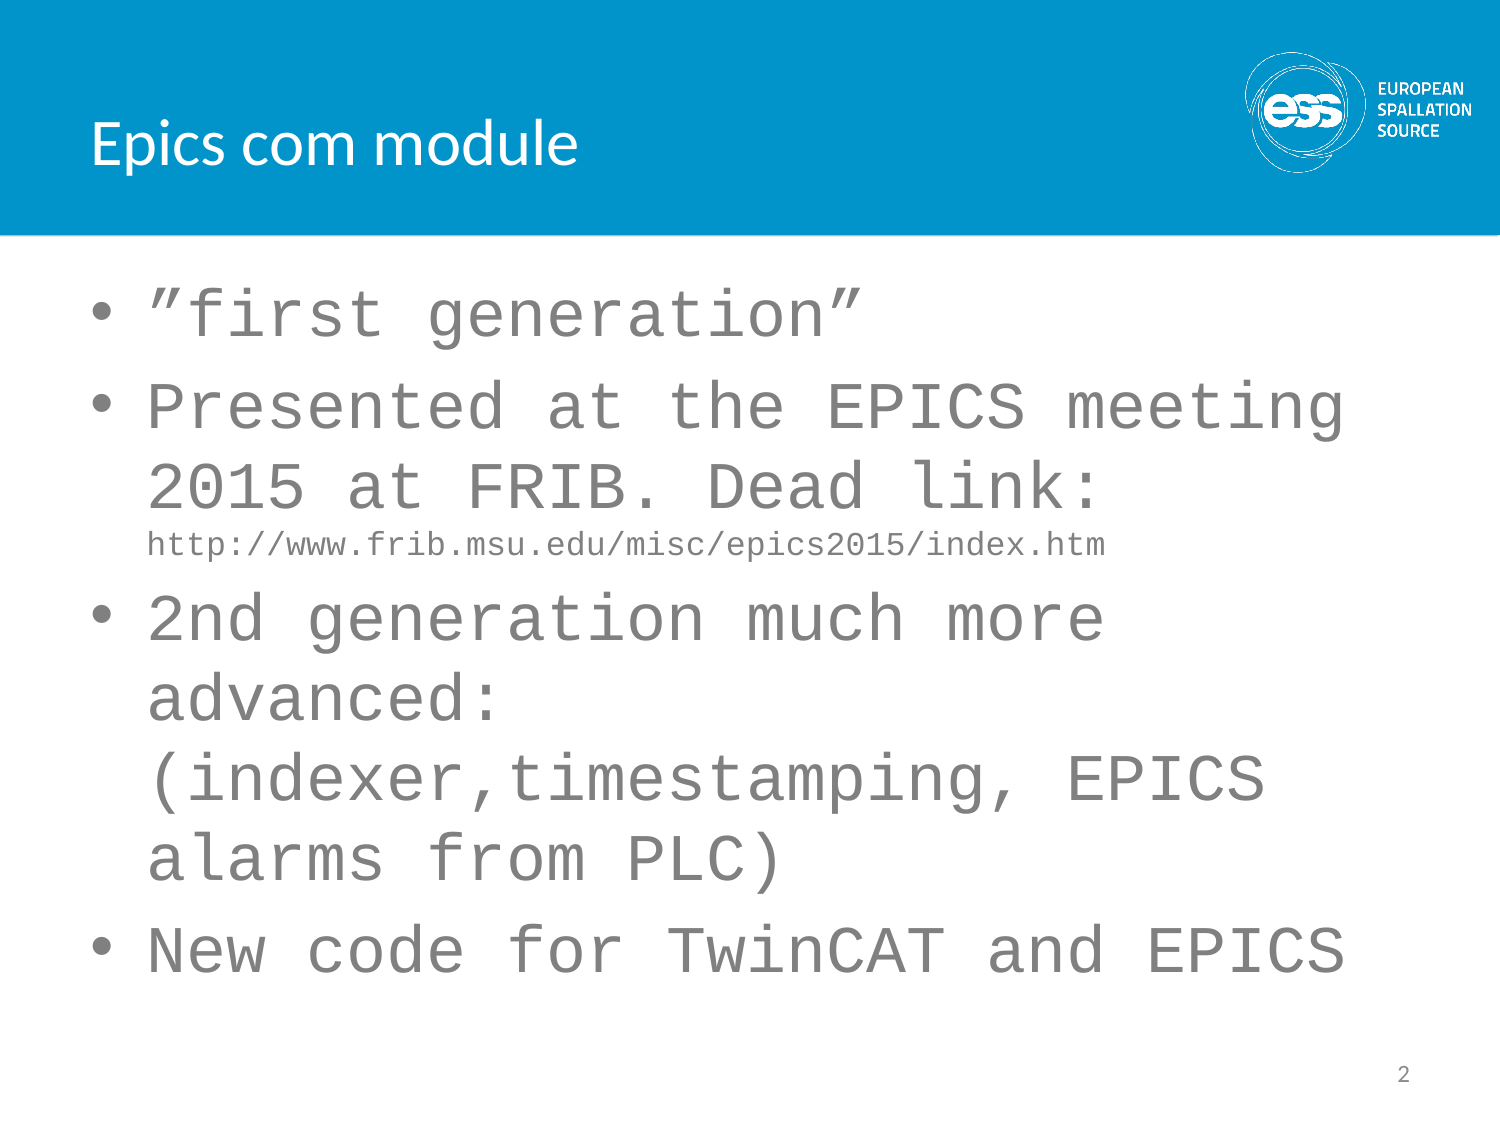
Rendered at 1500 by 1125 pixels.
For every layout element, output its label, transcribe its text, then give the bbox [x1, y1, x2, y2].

picture [1423, 83, 1430, 94]
picture [1454, 83, 1458, 94]
picture [1436, 104, 1444, 115]
title Epics com module [75, 45, 1247, 233]
picture [1400, 83, 1407, 94]
picture [1398, 109, 1406, 115]
picture [1422, 125, 1428, 134]
picture [1432, 125, 1438, 136]
picture [1418, 104, 1423, 115]
slide_number <number> [1074, 1042, 1425, 1103]
picture [1379, 83, 1385, 94]
picture [1264, 94, 1342, 127]
picture [1443, 86, 1450, 93]
list ”first generation” Presented at the EPICS meeting 2015 at FRIB. Dead link: http://www.frib.msu.edu/misc/epics2015/index.htm 2nd generation much more advanced: (indexer,timestamping, EPICS alarms from PLC) New code for TwinCAT and EPICS [75, 262, 1425, 1005]
picture [1389, 104, 1393, 115]
picture [1409, 104, 1415, 115]
